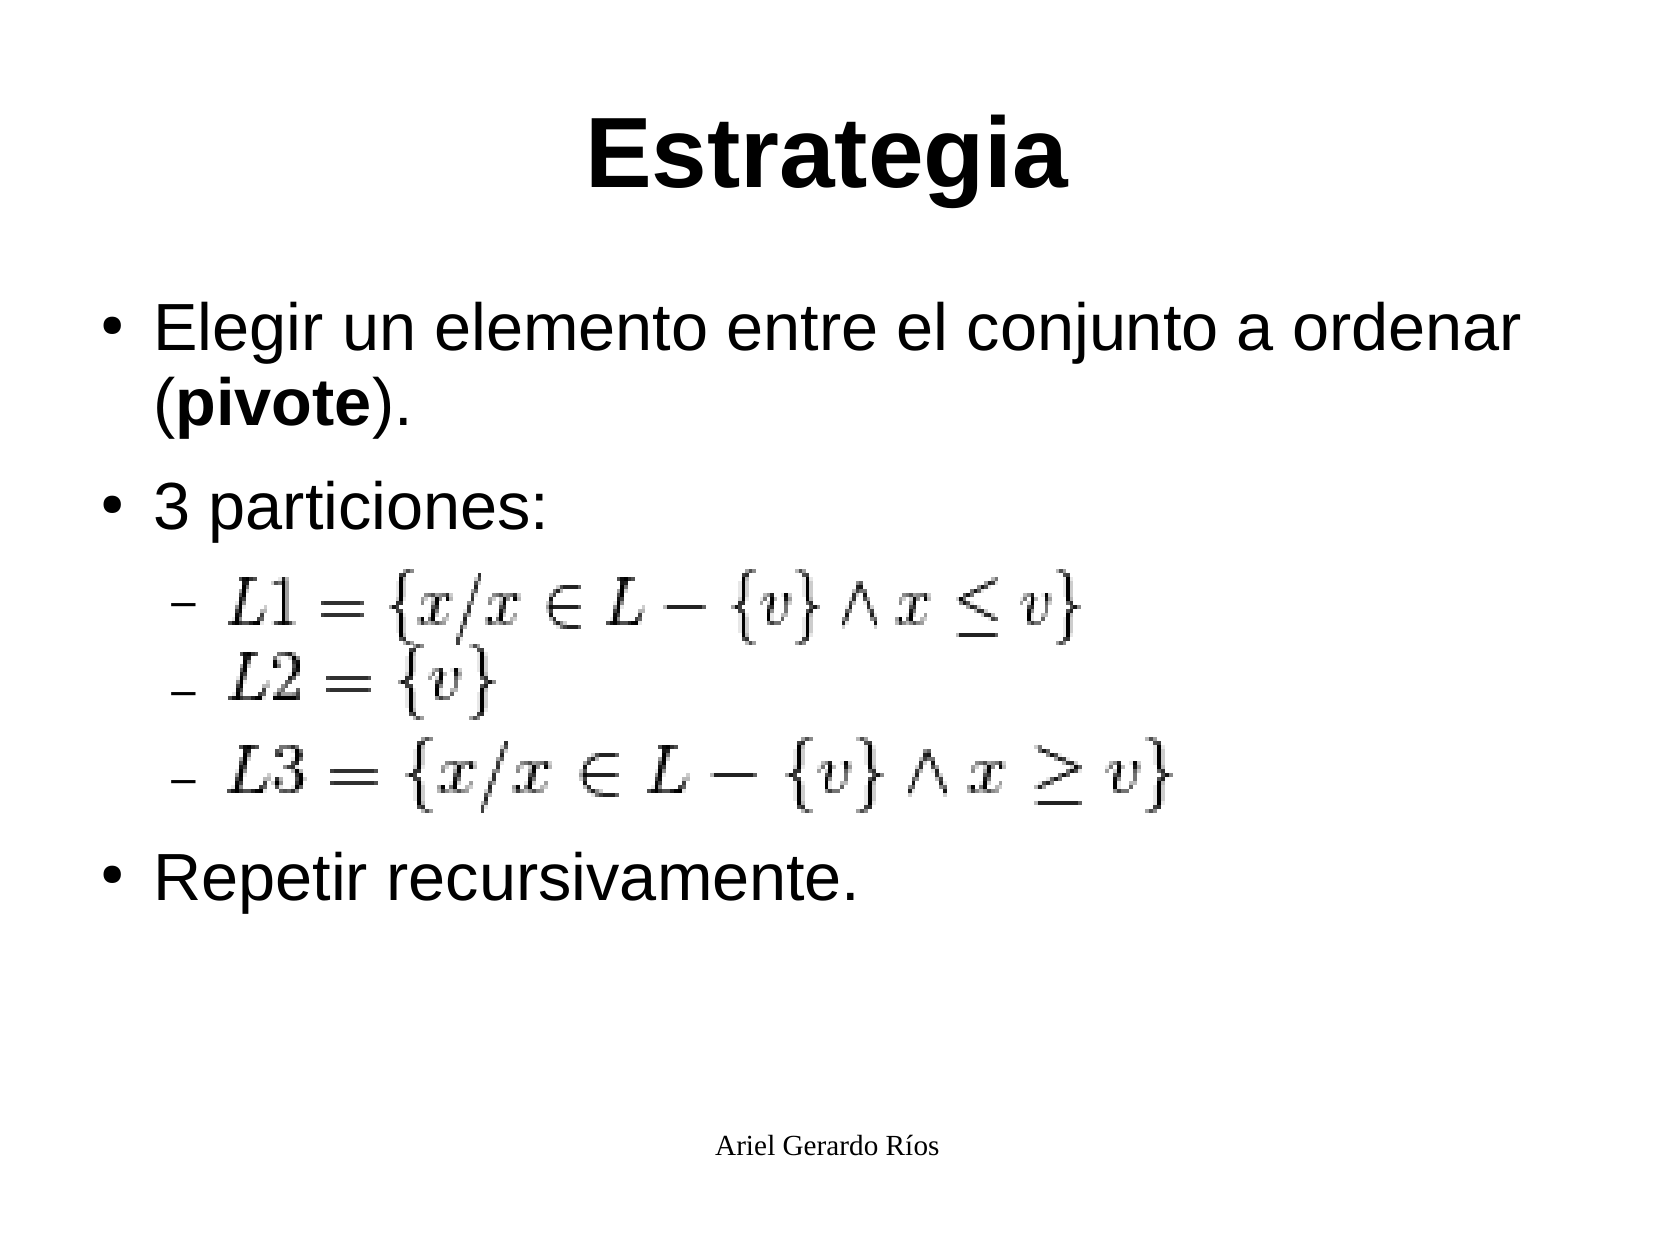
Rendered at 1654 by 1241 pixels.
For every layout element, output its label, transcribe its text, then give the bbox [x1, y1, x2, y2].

title Estrategia [82, 49, 1571, 257]
picture [224, 737, 1173, 813]
list Elegir un elemento entre el conjunto a ordenar (pivote). 3 particiones: Repetir recursivamente. [82, 290, 1538, 1010]
picture [225, 569, 1081, 721]
